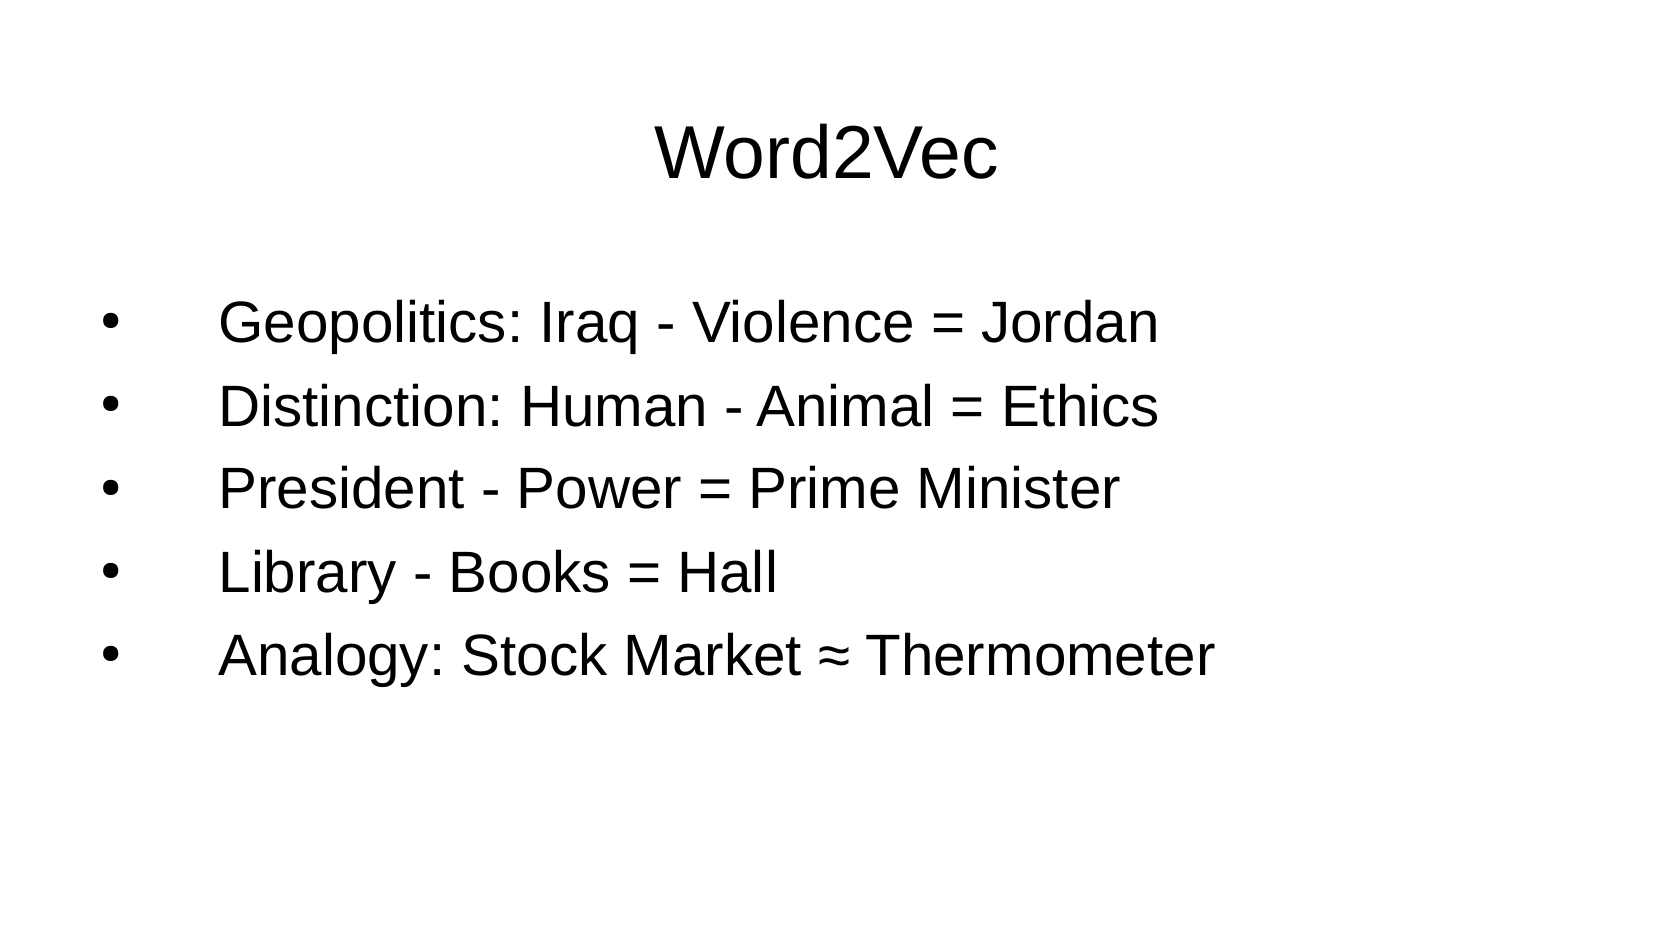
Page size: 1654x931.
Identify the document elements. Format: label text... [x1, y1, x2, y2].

title Word2Vec [82, 49, 1571, 257]
list Geopolitics: Iraq - Violence = Jordan Distinction: Human - Animal = Ethics President - Power = Prime Minister Library - Books = Hall Analogy: Stock Market ≈ Thermometer [82, 290, 1571, 886]
